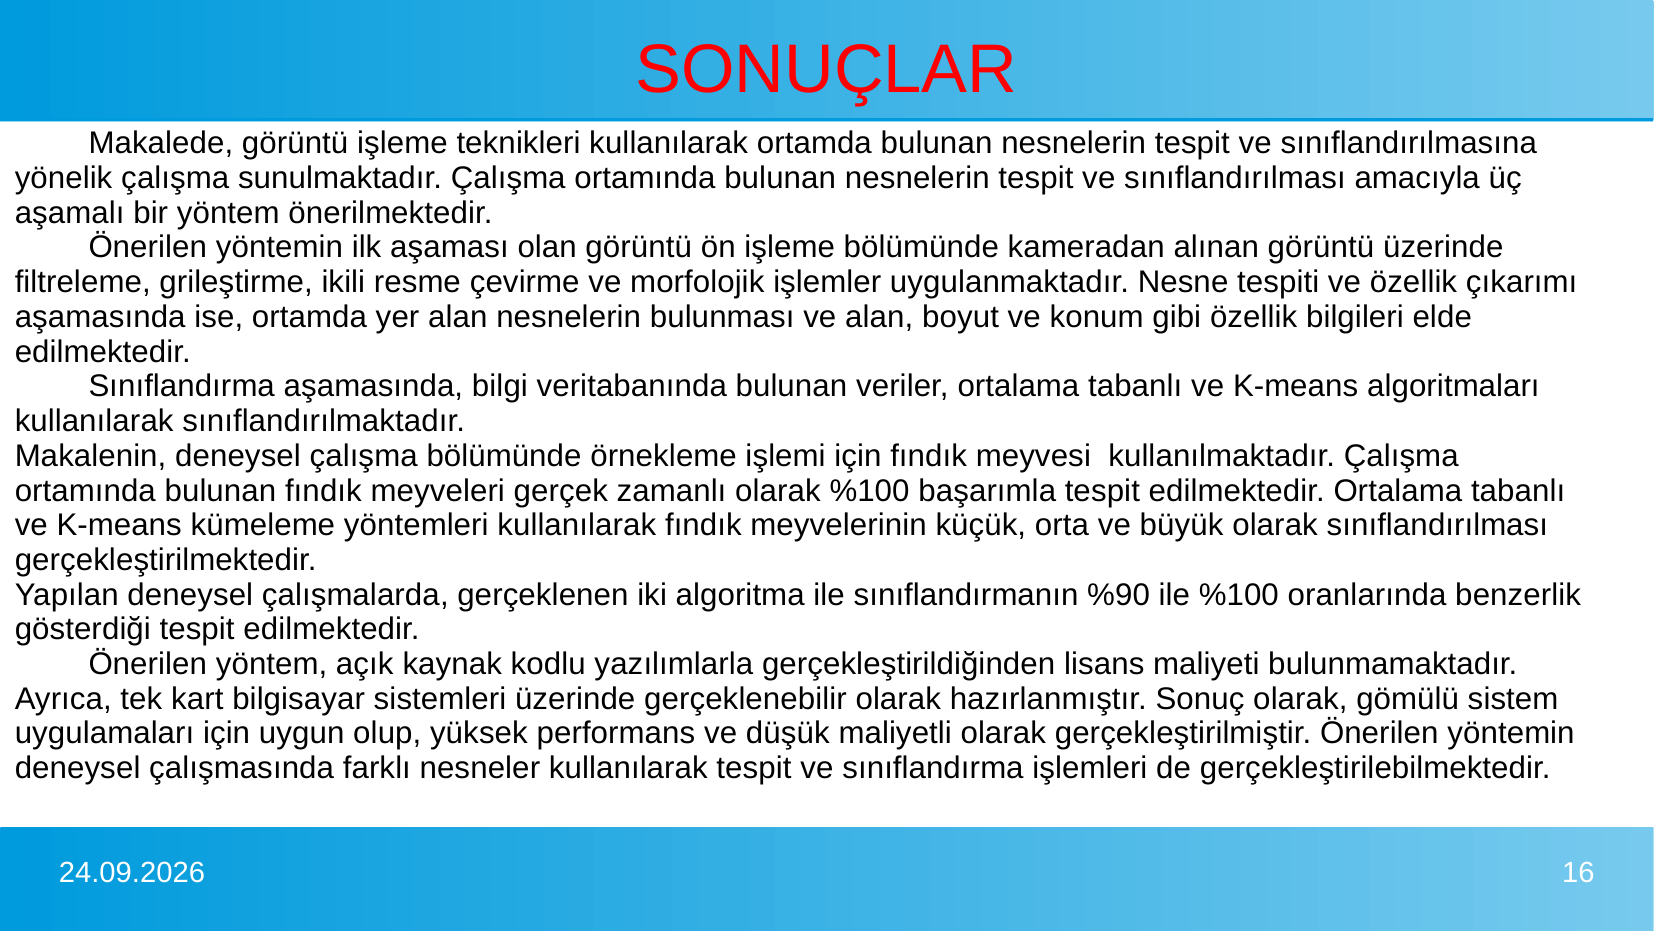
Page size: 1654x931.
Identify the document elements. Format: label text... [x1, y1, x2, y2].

title SONUÇLAR [59, 29, 1595, 108]
text_box Makalede, görüntü işleme teknikleri kullanılarak ortamda bulunan nesnelerin tespit ve sınıflandırılmasına yönelik çalışma sunulmaktadır. Çalışma ortamında bulunan nesnelerin tespit ve sınıflandırılması amacıyla üç aşamalı bir yöntem önerilmektedir. Önerilen yöntemin ilk aşaması olan görüntü ön işleme bölümünde kameradan alınan görüntü üzerinde filtreleme, grileştirme, ikili resme çevirme ve morfolojik işlemler uygulanmaktadır. Nesne tespiti ve özellik çıkarımı aşamasında ise, ortamda yer alan nesnelerin bulunması ve alan, boyut ve konum gibi özellik bilgileri elde edilmektedir. Sınıflandırma aşamasında, bilgi veritabanında bulunan veriler, ortalama tabanlı ve K-means algoritmaları kullanılarak sınıflandırılmaktadır. Makalenin, deneysel çalışma bölümünde örnekleme işlemi için fındık meyvesi kullanılmaktadır. Çalışma ortamında bulunan fındık meyveleri gerçek zamanlı olarak %100 başarımla tespit edilmektedir. Ortalama tabanlı ve K-means kümeleme yöntemleri kullanılarak fındık meyvelerinin küçük, orta ve büyük olarak sınıflandırılması gerçekleştirilmektedir. Yapılan deneysel çalışmalarda, gerçeklenen iki algoritma ile sınıflandırmanın %90 ile %100 oranlarında benzerlik gösterdiği tespit edilmektedir. Önerilen yöntem, açık kaynak kodlu yazılımlarla gerçekleştirildiğinden lisans maliyeti bulunmamaktadır. Ayrıca, tek kart bilgisayar sistemleri üzerinde gerçeklenebilir olarak hazırlanmıştır. Sonuç olarak, gömülü sistem uygulamaları için uygun olup, yüksek performans ve düşük maliyetli olarak gerçekleştirilmiştir. Önerilen yöntemin deneysel çalışmasında farklı nesneler kullanılarak tespit ve sınıflandırma işlemleri de gerçekleştirilebilmektedir. [0, 118, 1625, 828]
